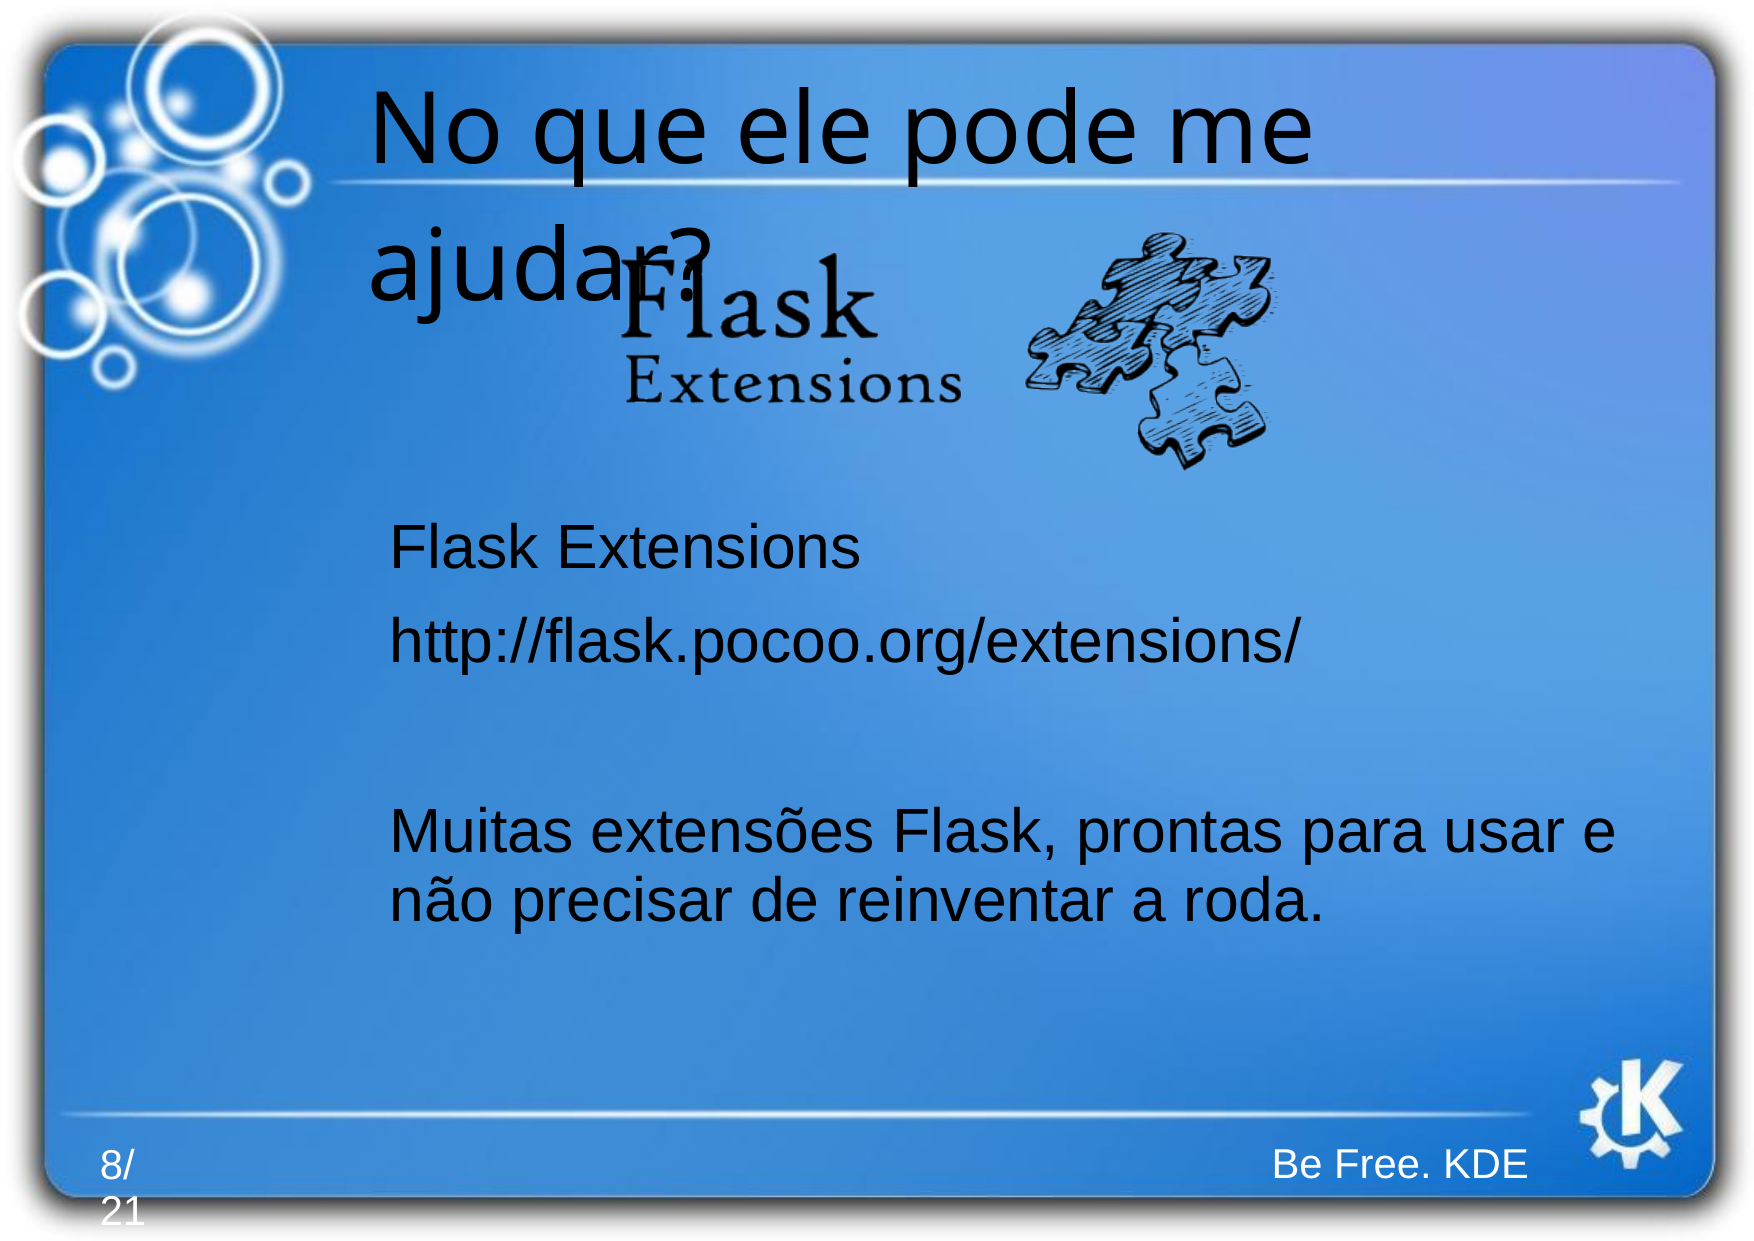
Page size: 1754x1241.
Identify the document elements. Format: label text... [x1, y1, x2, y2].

picture [0, 0, 1754, 1241]
list Flask Extensions http://flask.pocoo.org/extensions/ Muitas extensões Flask, prontas para usar e não precisar de reinventar a roda. [375, 219, 1673, 1014]
title No que ele pode me ajudar? [352, 49, 1651, 174]
